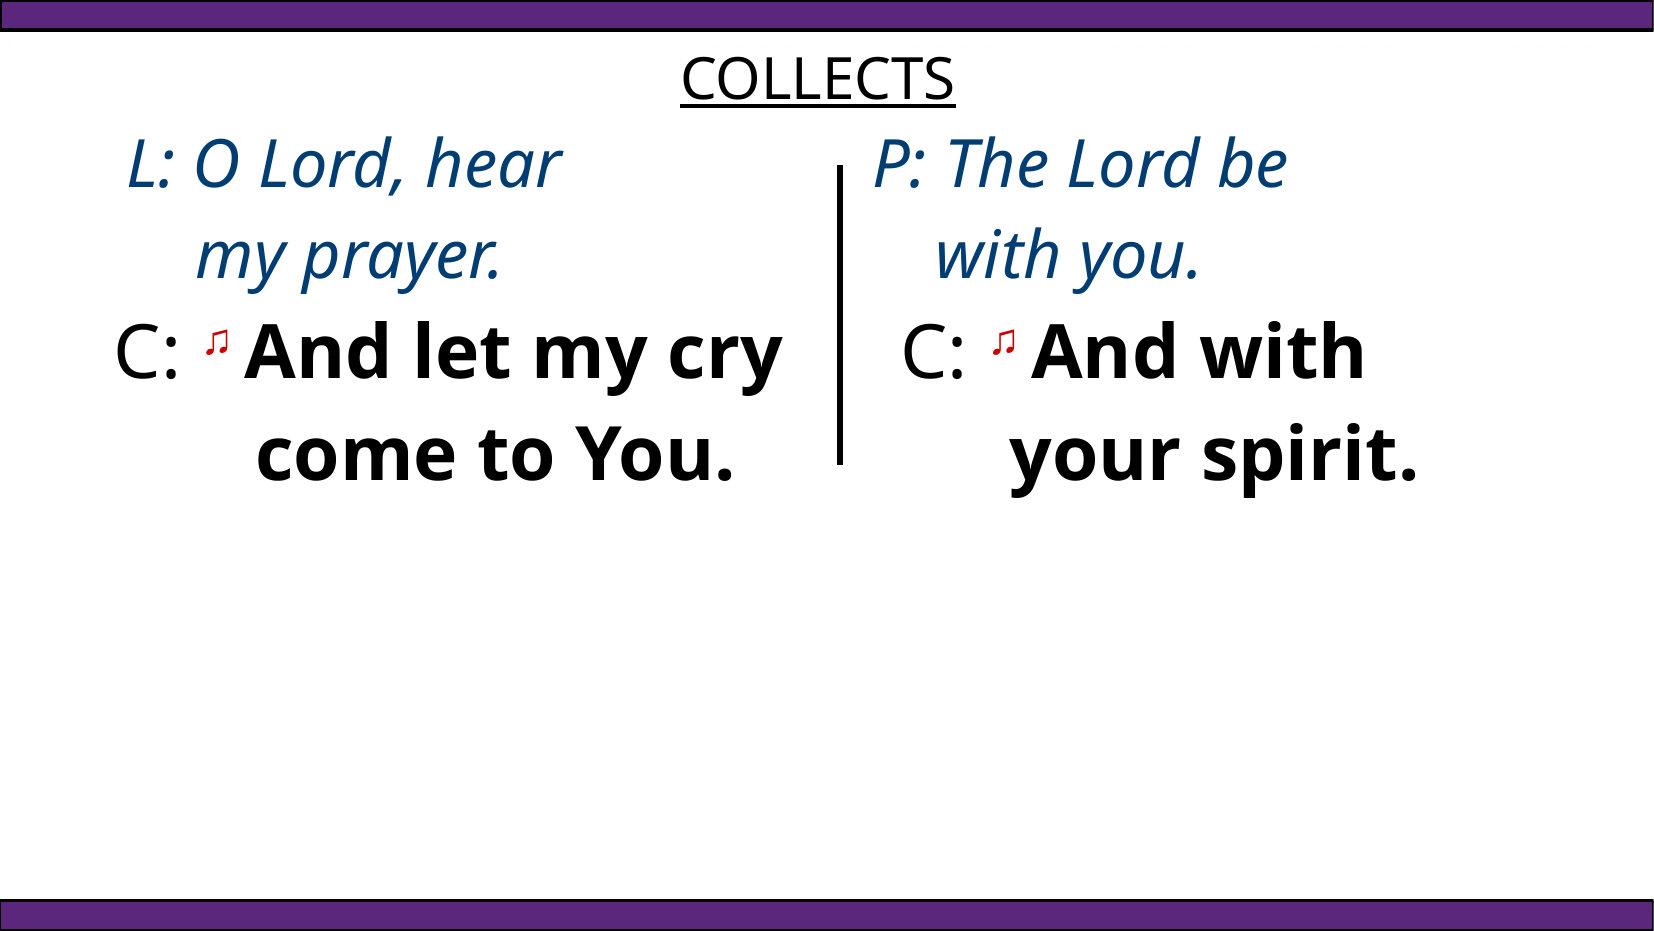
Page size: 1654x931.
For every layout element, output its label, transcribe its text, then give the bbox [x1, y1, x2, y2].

text_box COLLECTS L: O Lord, hear P: The Lord be my prayer. with you. C: ♫ And let my cry C: ♫ And with come to You. your spirit. [60, 30, 1577, 500]
text_box [0, 900, 1654, 931]
picture [0, 31, 1654, 900]
text_box [0, 0, 1654, 31]
